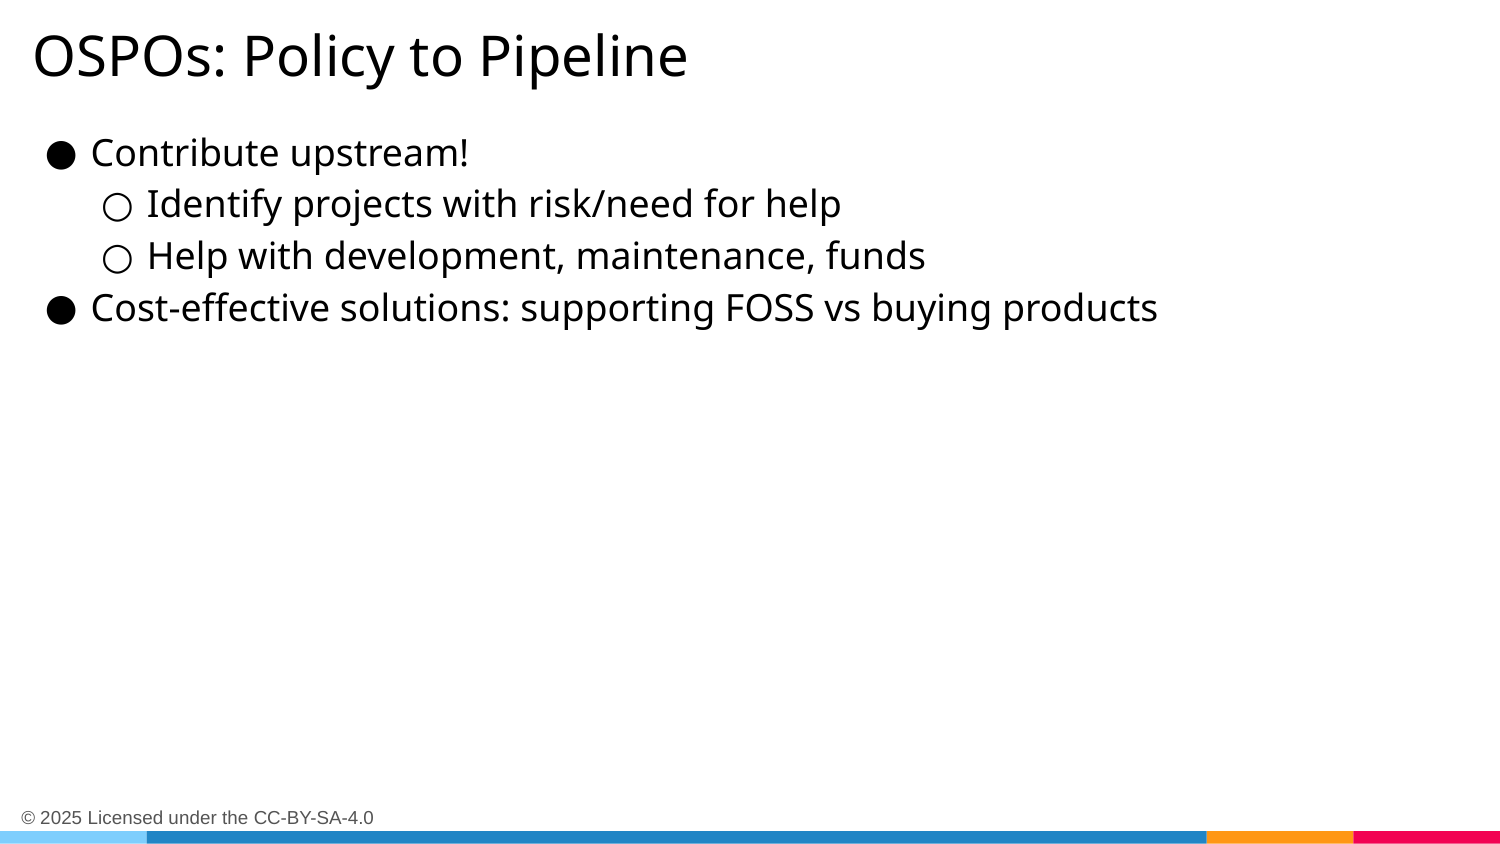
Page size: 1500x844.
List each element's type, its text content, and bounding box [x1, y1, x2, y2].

list Contribute upstream! Identify projects with risk/need for help Help with development, maintenance, funds Cost-effective solutions: supporting FOSS vs buying products [23, 110, 1487, 803]
title OSPOs: Policy to Pipeline [21, 15, 1354, 100]
